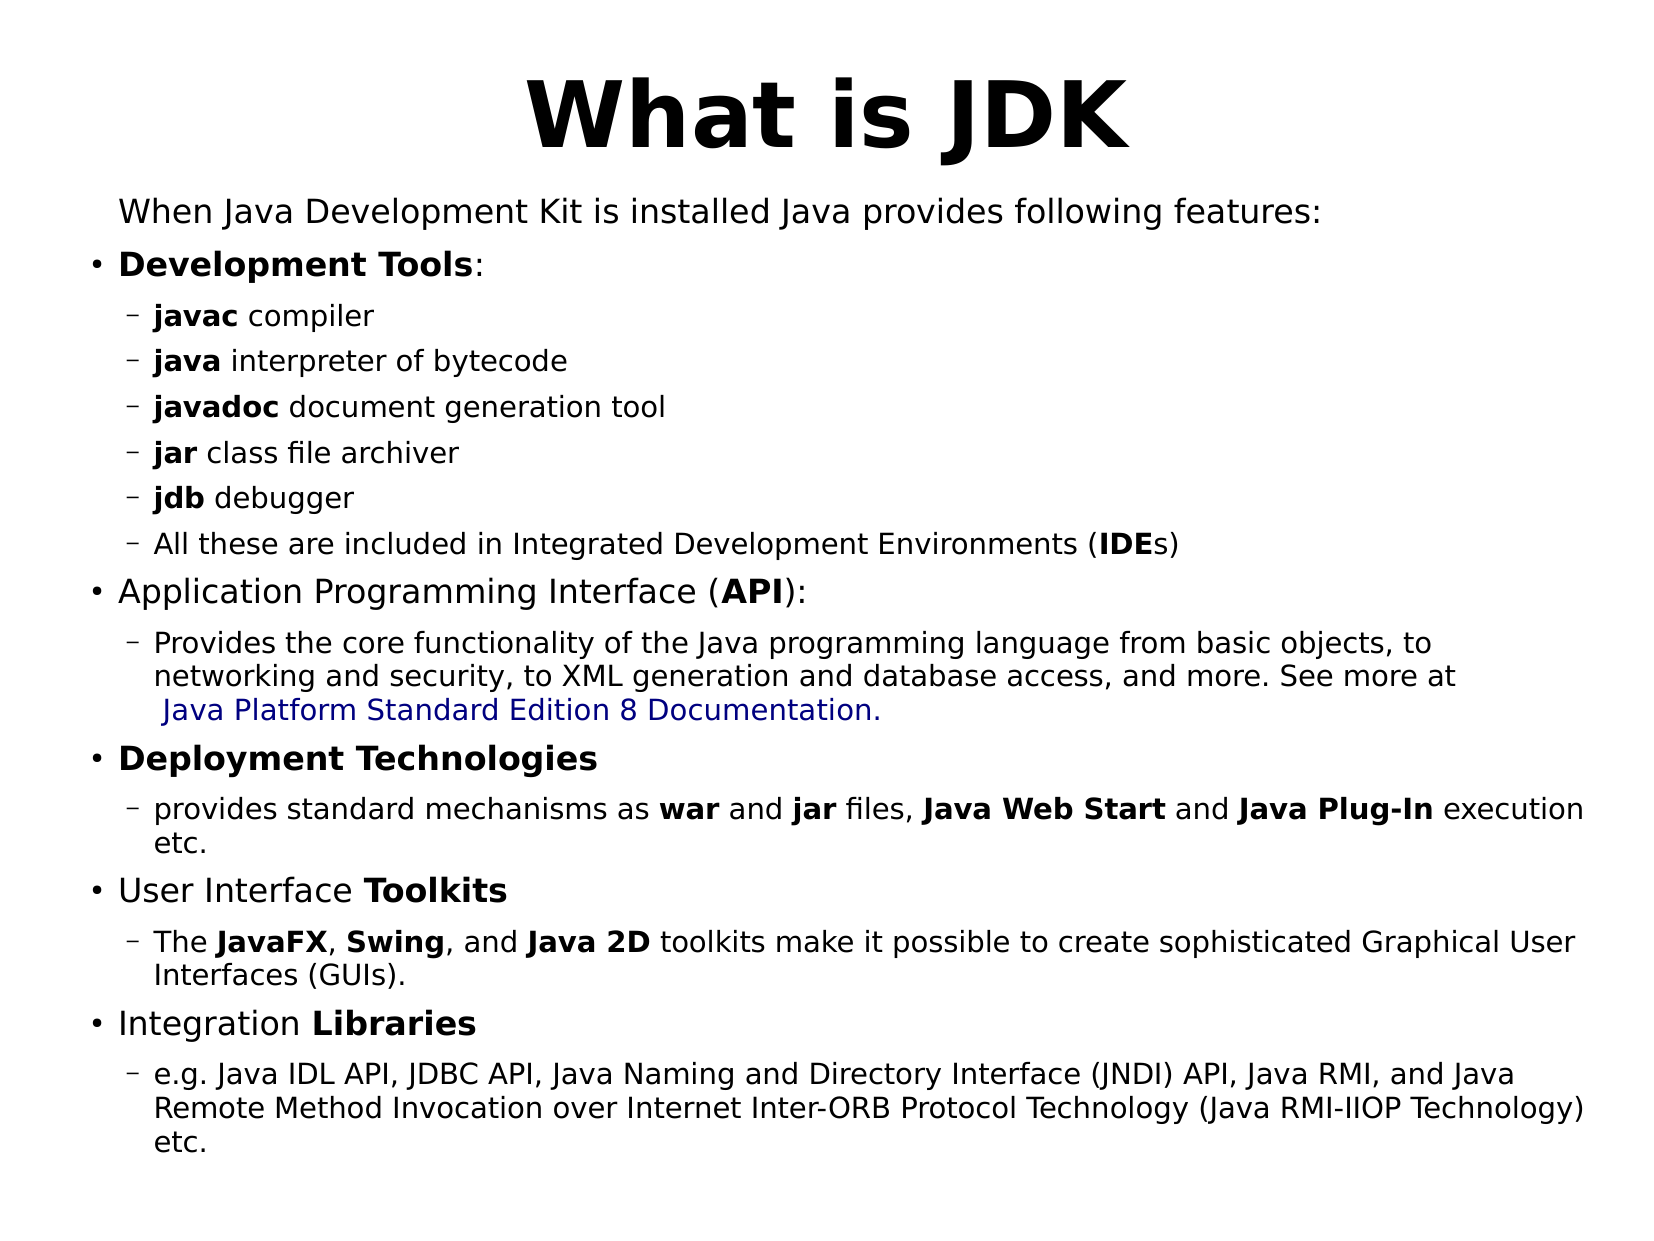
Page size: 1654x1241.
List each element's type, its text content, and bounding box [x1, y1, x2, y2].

list When Java Development Kit is installed Java provides following features: Development Tools: javac compiler java interpreter of bytecode javadoc document generation tool jar class file archiver jdb debugger All these are included in Integrated Development Environments (IDEs) Application Programming Interface (API): Provides the core functionality of the Java programming language from basic objects, to networking and security, to XML generation and database access, and more. See more at Java Platform Standard Edition 8 Documentation. Deployment Technologies provides standard mechanisms as war and jar files, Java Web Start and Java Plug-In execution etc. User Interface Toolkits The JavaFX, Swing, and Java 2D toolkits make it possible to create sophisticated Graphical User Interfaces (GUIs). Integration Libraries e.g. Java IDL API, JDBC API, Java Naming and Directory Interface (JNDI) API, Java RMI, and Java Remote Method Invocation over Internet Inter-ORB Protocol Technology (Java RMI-IIOP Technology) etc. [82, 192, 1593, 1178]
title What is JDK [82, 49, 1571, 183]
